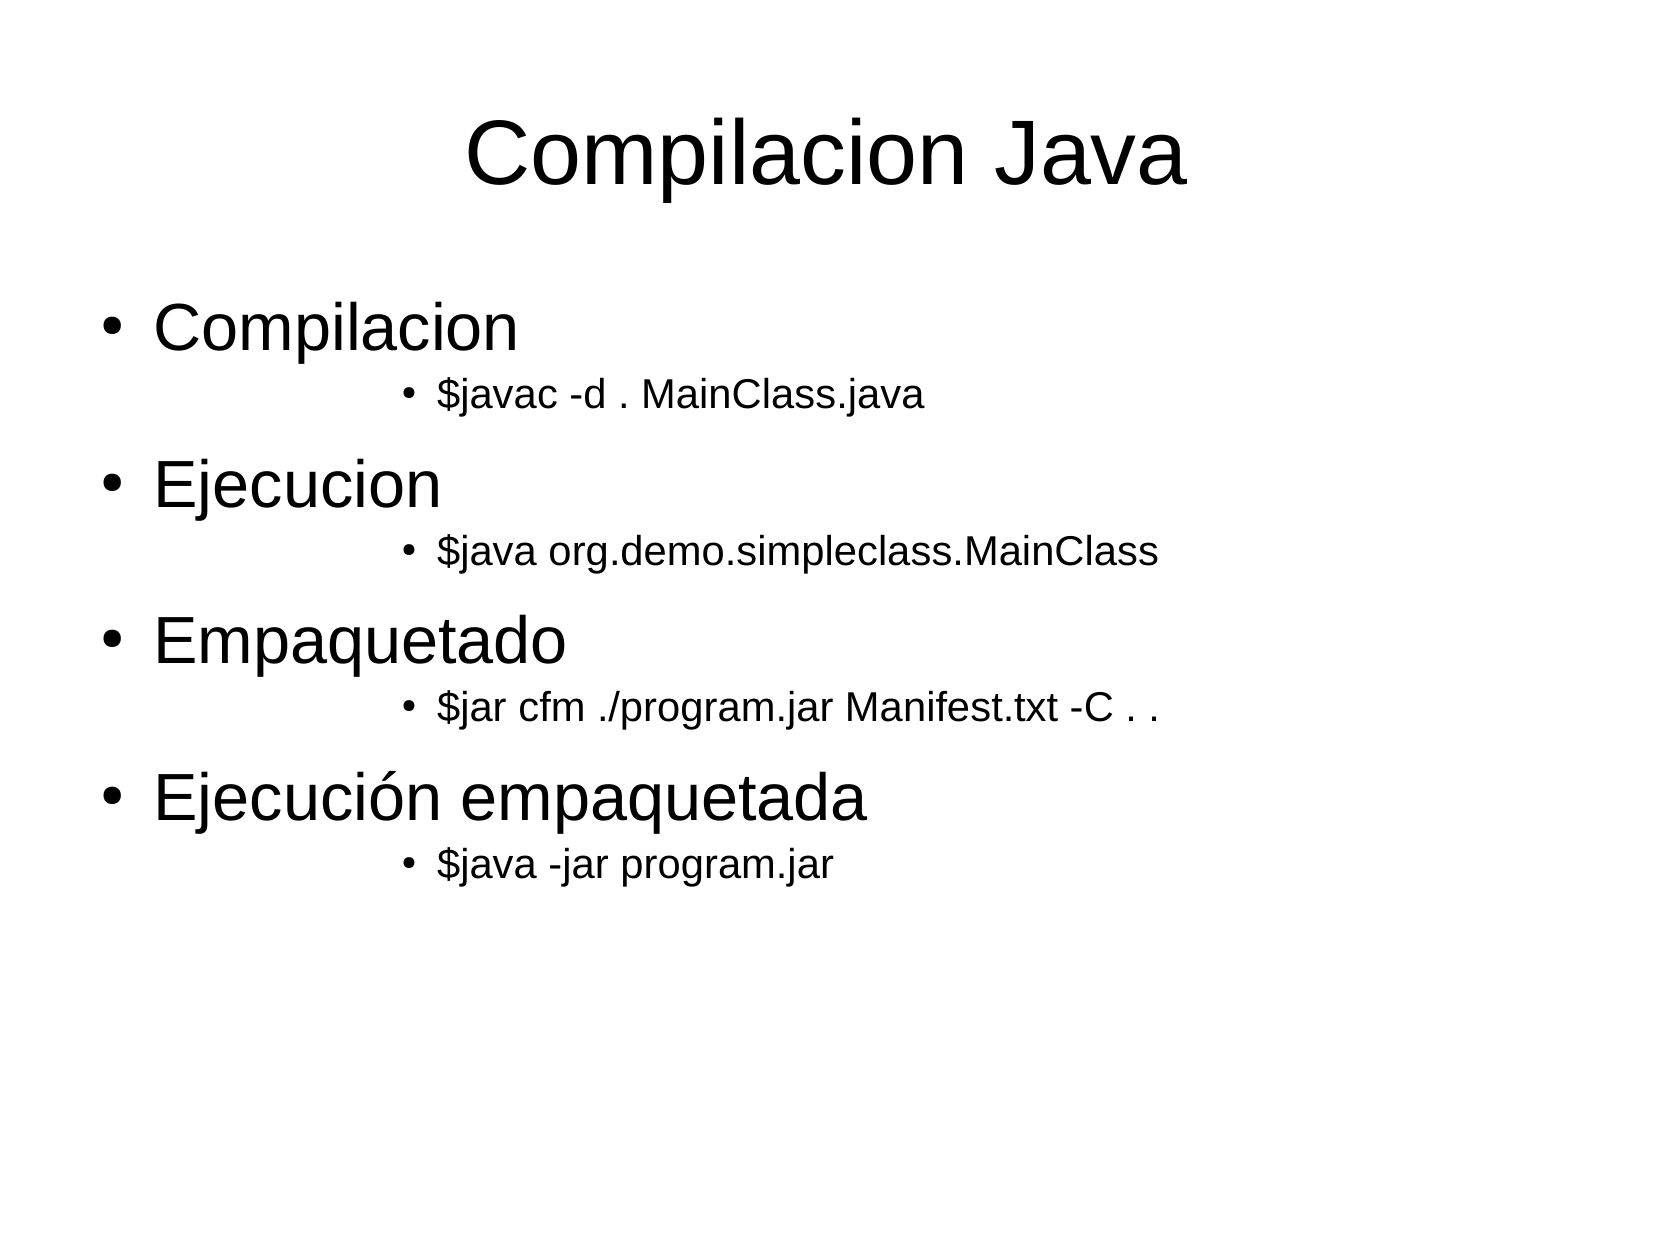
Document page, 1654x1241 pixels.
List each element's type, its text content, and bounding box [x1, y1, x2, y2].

list Compilacion $javac -d . MainClass.java Ejecucion $java org.demo.simpleclass.MainClass Empaquetado $jar cfm ./program.jar Manifest.txt -C . . Ejecución empaquetada $java -jar program.jar [82, 290, 1571, 1010]
title Compilacion Java [82, 49, 1571, 257]
